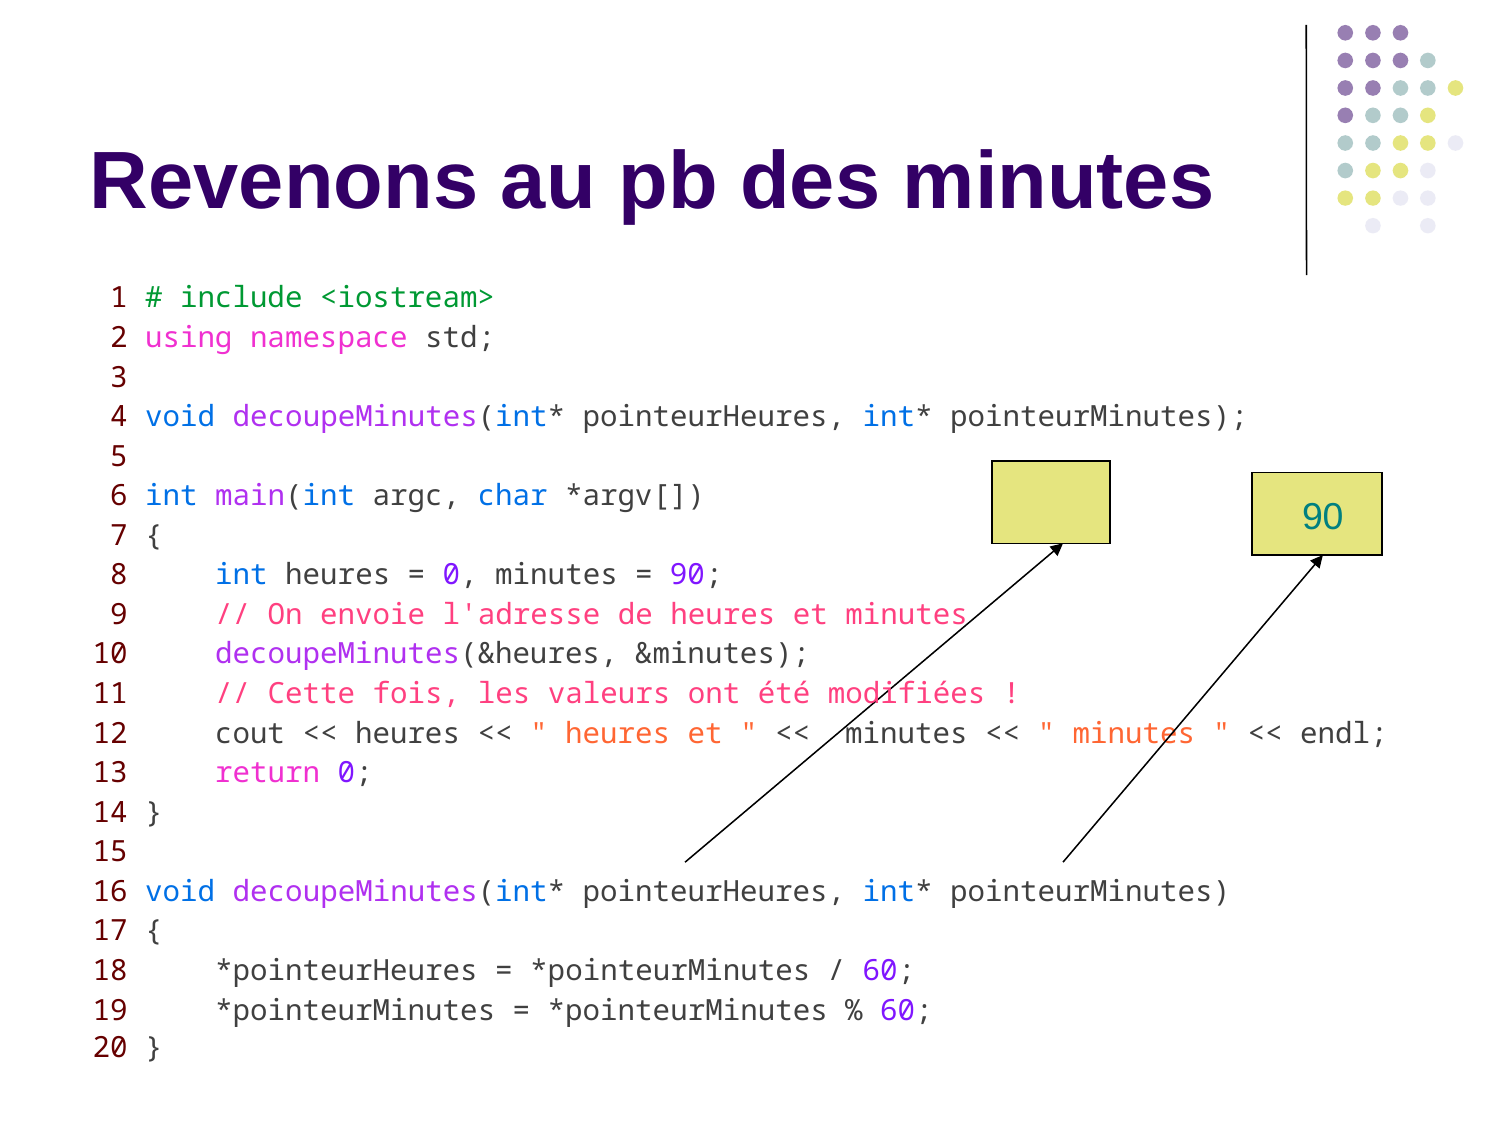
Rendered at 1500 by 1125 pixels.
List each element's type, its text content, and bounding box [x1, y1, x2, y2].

title Revenons au pb des minutes [74, 20, 1313, 233]
text_box [992, 460, 1111, 544]
list 1 # include <iostream> 2 using namespace std; 3 4 void decoupeMinutes(int* pointeurHeures, int* pointeurMinutes); 5 6 int main(int argc, char *argv[]) 7 { 8 int heures = 0, minutes = 90; 9 // On envoie l'adresse de heures et minutes 10 decoupeMinutes(&heures, &minutes); 11 // Cette fois, les valeurs ont été modifiées ! 12 cout << heures << " heures et " << minutes << " minutes " << endl; 13 return 0; 14 } 15 16 void decoupeMinutes(int* pointeurHeures, int* pointeurMinutes) 17 { 18 *pointeurHeures = *pointeurMinutes / 60; 19 *pointeurMinutes = *pointeurMinutes % 60; 20 } [75, 282, 1426, 1074]
text_box [1251, 472, 1382, 556]
text_box 90 [1287, 484, 1382, 545]
